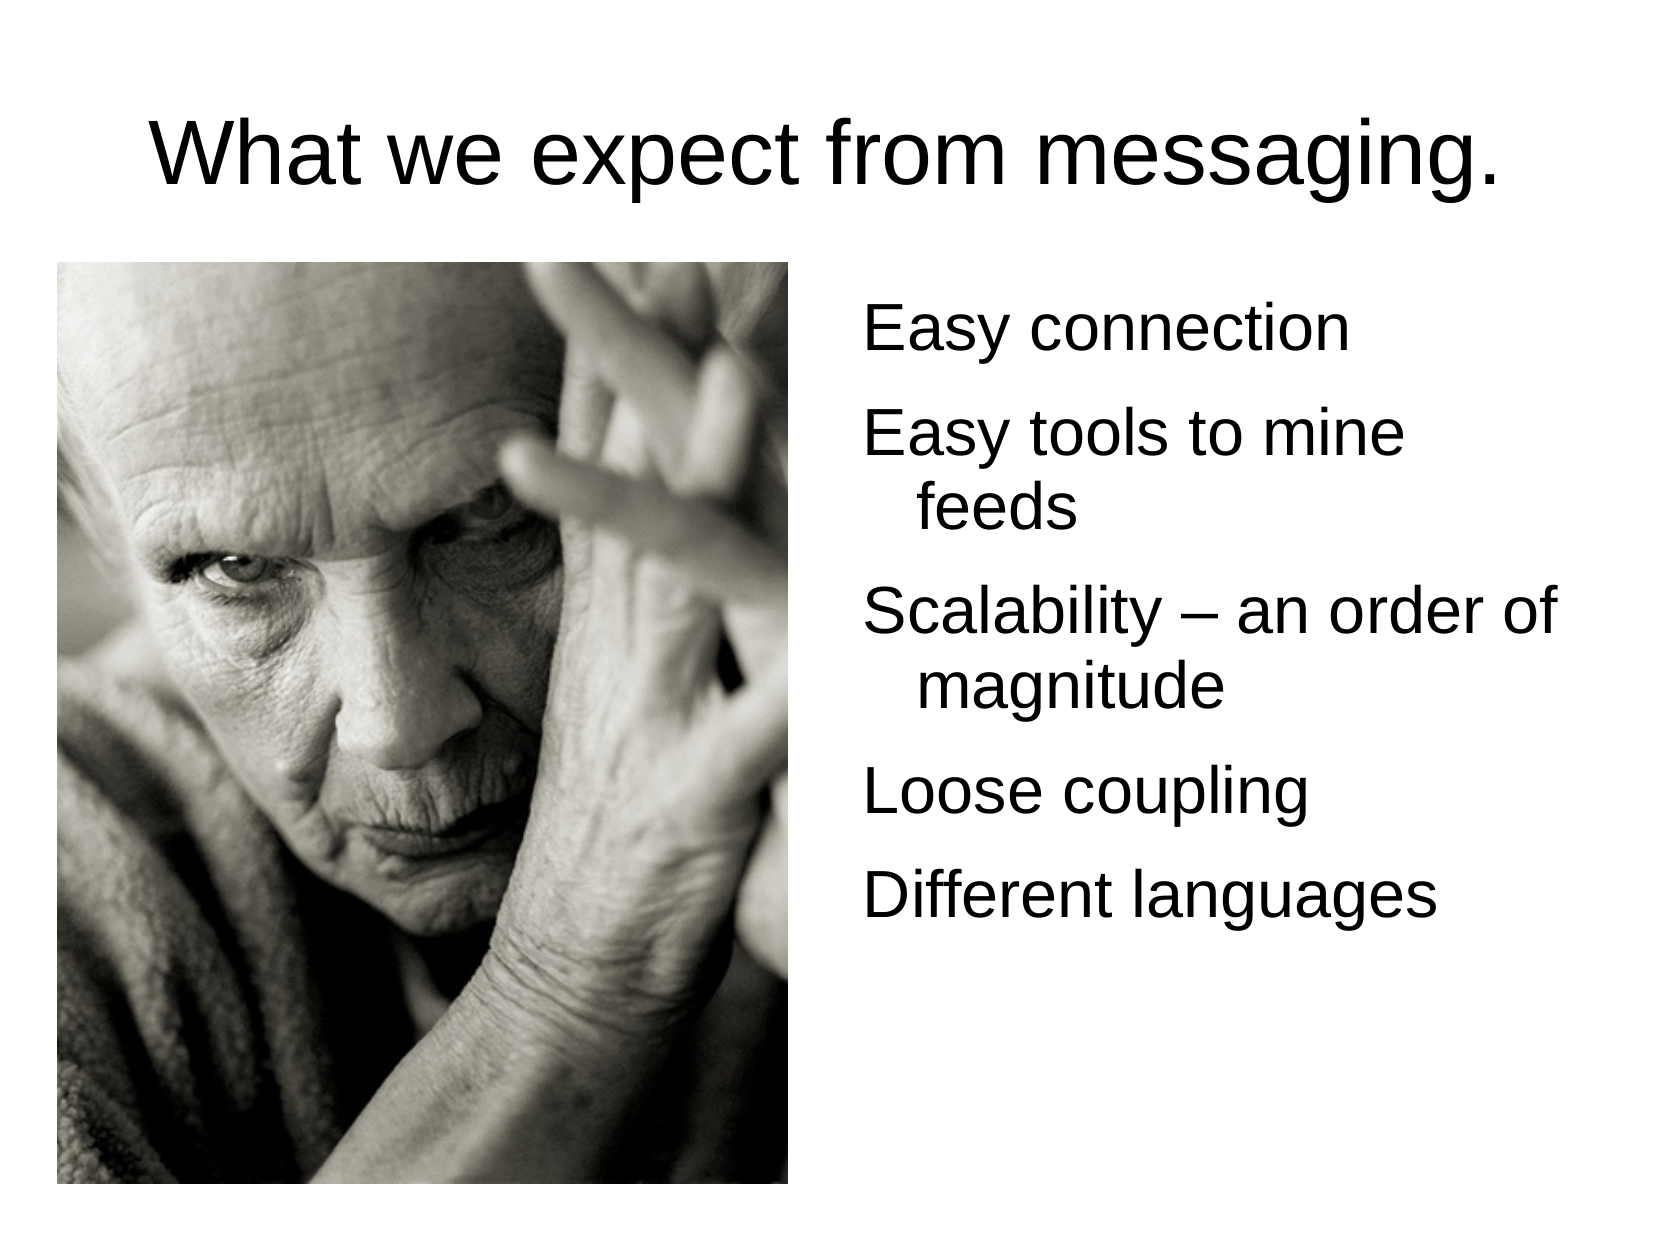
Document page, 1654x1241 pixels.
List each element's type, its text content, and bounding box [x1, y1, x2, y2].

picture [57, 262, 788, 1184]
list Easy connection Easy tools to mine feeds Scalability – an order of magnitude Loose coupling Different languages [845, 290, 1572, 1094]
title What we expect from messaging. [82, 56, 1571, 250]
